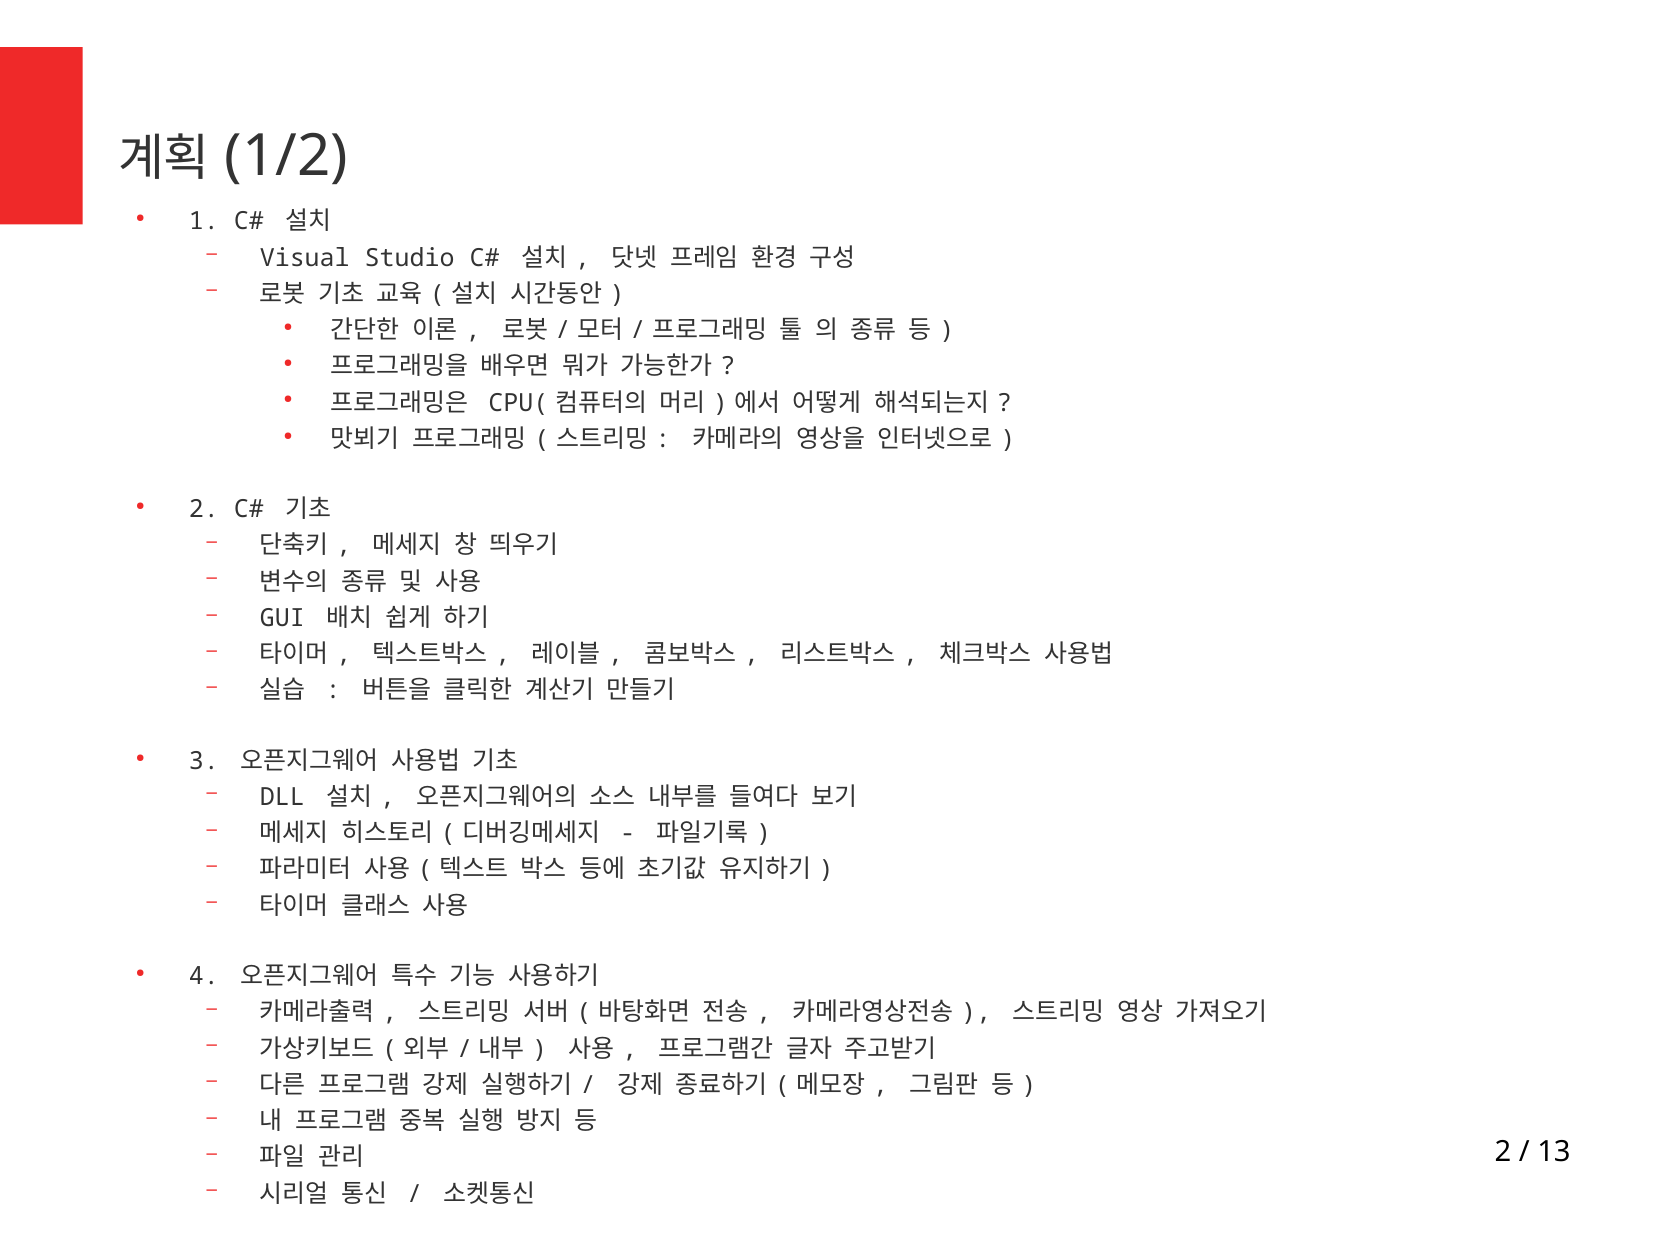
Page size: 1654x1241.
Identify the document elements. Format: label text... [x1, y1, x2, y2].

list 1. C# 설치 Visual Studio C# 설치, 닷넷 프레임 환경 구성 로봇 기초 교육(설치 시간동안) 간단한 이론, 로봇/모터/프로그래밍 툴 의 종류 등) 프로그래밍을 배우면 뭐가 가능한가? 프로그래밍은 CPU(컴퓨터의 머리)에서 어떻게 해석되는지? 맛뵈기 프로그래밍(스트리밍: 카메라의 영상을 인터넷으로) 2. C# 기초 단축키, 메세지 창 띄우기 변수의 종류 및 사용 GUI 배치 쉽게 하기 타이머, 텍스트박스, 레이블, 콤보박스, 리스트박스, 체크박스 사용법 실습 : 버튼을 클릭한 계산기 만들기 3. 오픈지그웨어 사용법 기초 DLL 설치, 오픈지그웨어의 소스 내부를 들여다 보기 메세지 히스토리(디버깅메세지 - 파일기록) 파라미터 사용(텍스트 박스 등에 초기값 유지하기) 타이머 클래스 사용 4. 오픈지그웨어 특수 기능 사용하기 카메라출력, 스트리밍 서버(바탕화면 전송, 카메라영상전송), 스트리밍 영상 가져오기 가상키보드(외부/내부) 사용, 프로그램간 글자 주고받기 다른 프로그램 강제 실행하기/ 강제 종료하기(메모장, 그림판 등) 내 프로그램 중복 실행 방지 등 파일 관리 시리얼 통신 / 소켓통신 5. 오픈지그웨어 2D 간단한 파형 실험 그래프 만들기 2D 로 그림 그리기 만들어진 2D 그림을 3차원 회전해 보자. 6. 오픈지그웨어 3D 내 프로그램 내의 가상공간 만들기 점, 선, 면을 만들어 보자 box, 원기둥, 구 를 만들어 보자 stl 파일을 로드하자. [118, 200, 1536, 1205]
title 계획(1/2) [118, 49, 1571, 257]
